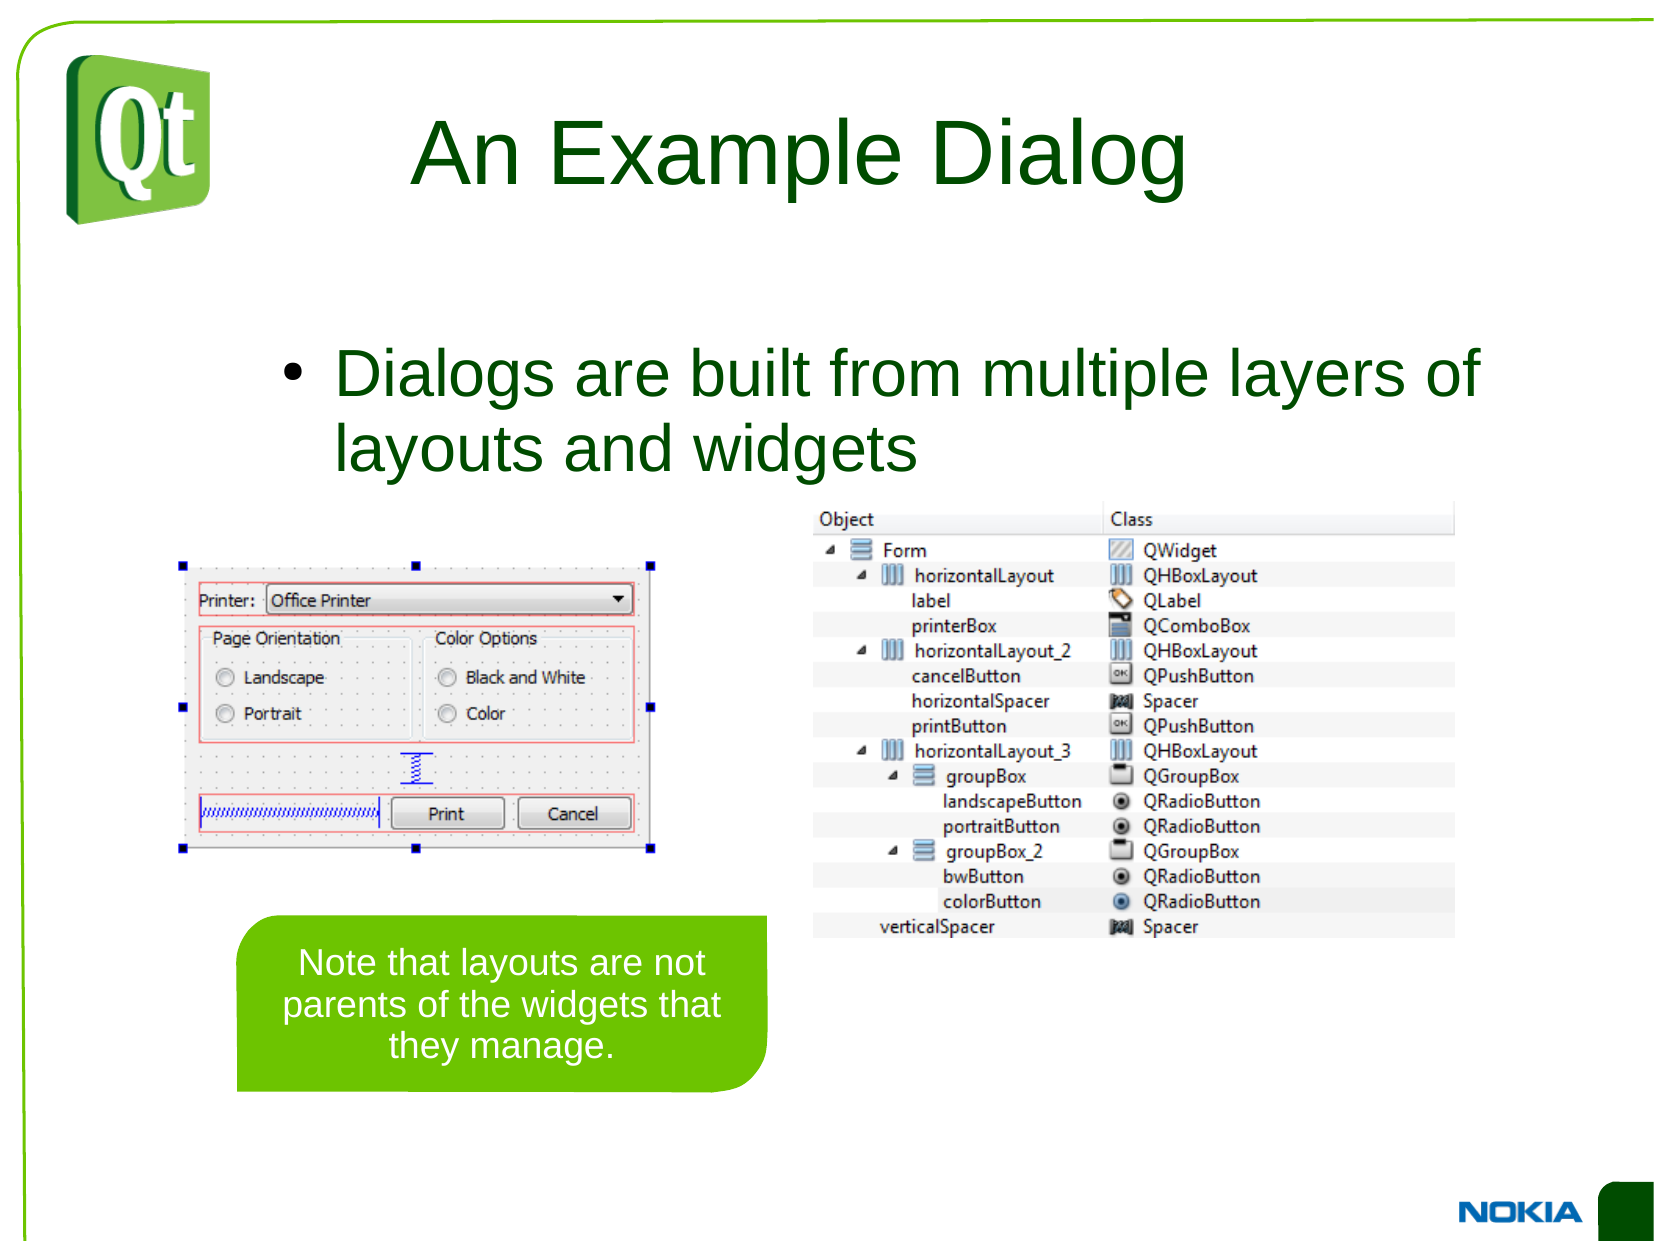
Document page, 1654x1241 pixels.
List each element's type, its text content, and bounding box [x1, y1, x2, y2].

picture [813, 501, 1455, 938]
title An Example Dialog [263, 49, 1339, 257]
text_box Note that layouts are not parents of the widgets that they manage. [236, 915, 768, 1093]
picture [1459, 1201, 1583, 1223]
picture [66, 55, 210, 225]
list Dialogs are built from multiple layers of layouts and widgets [263, 336, 1582, 1100]
picture [177, 560, 657, 855]
